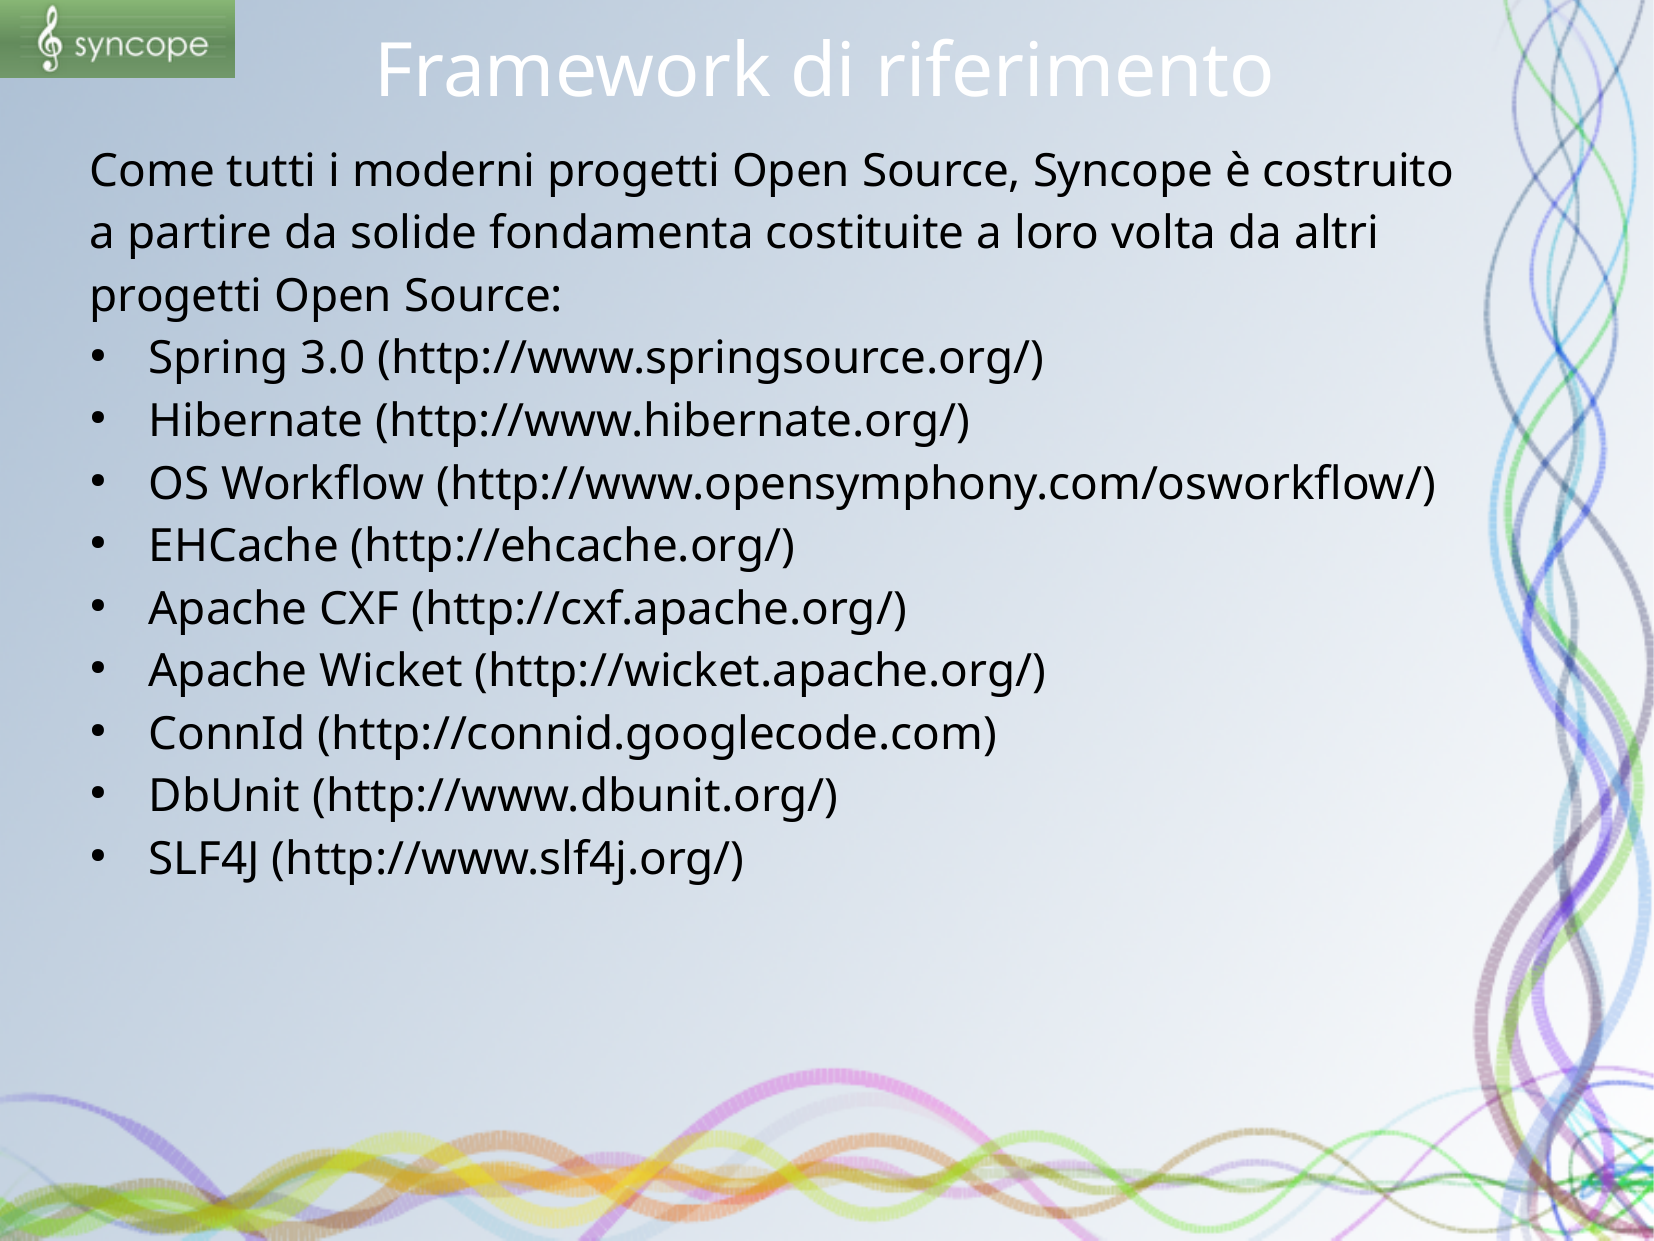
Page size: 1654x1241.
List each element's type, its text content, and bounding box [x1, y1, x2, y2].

picture [0, 0, 1654, 1241]
text_box Framework di riferimento [359, 9, 1351, 129]
text_box Come tutti i moderni progetti Open Source, Syncope è costruito a partire da solide fondamenta costituite a loro volta da altri progetti Open Source: Spring 3.0 (http://www.springsource.org/) Hibernate (http://www.hibernate.org/) OS Workflow (http://www.opensymphony.com/osworkflow/) EHCache (http://ehcache.org/) Apache CXF (http://cxf.apache.org/) Apache Wicket (http://wicket.apache.org/) ConnId (http://connid.googlecode.com) DbUnit (http://www.dbunit.org/) SLF4J (http://www.slf4j.org/) [75, 129, 1486, 1132]
